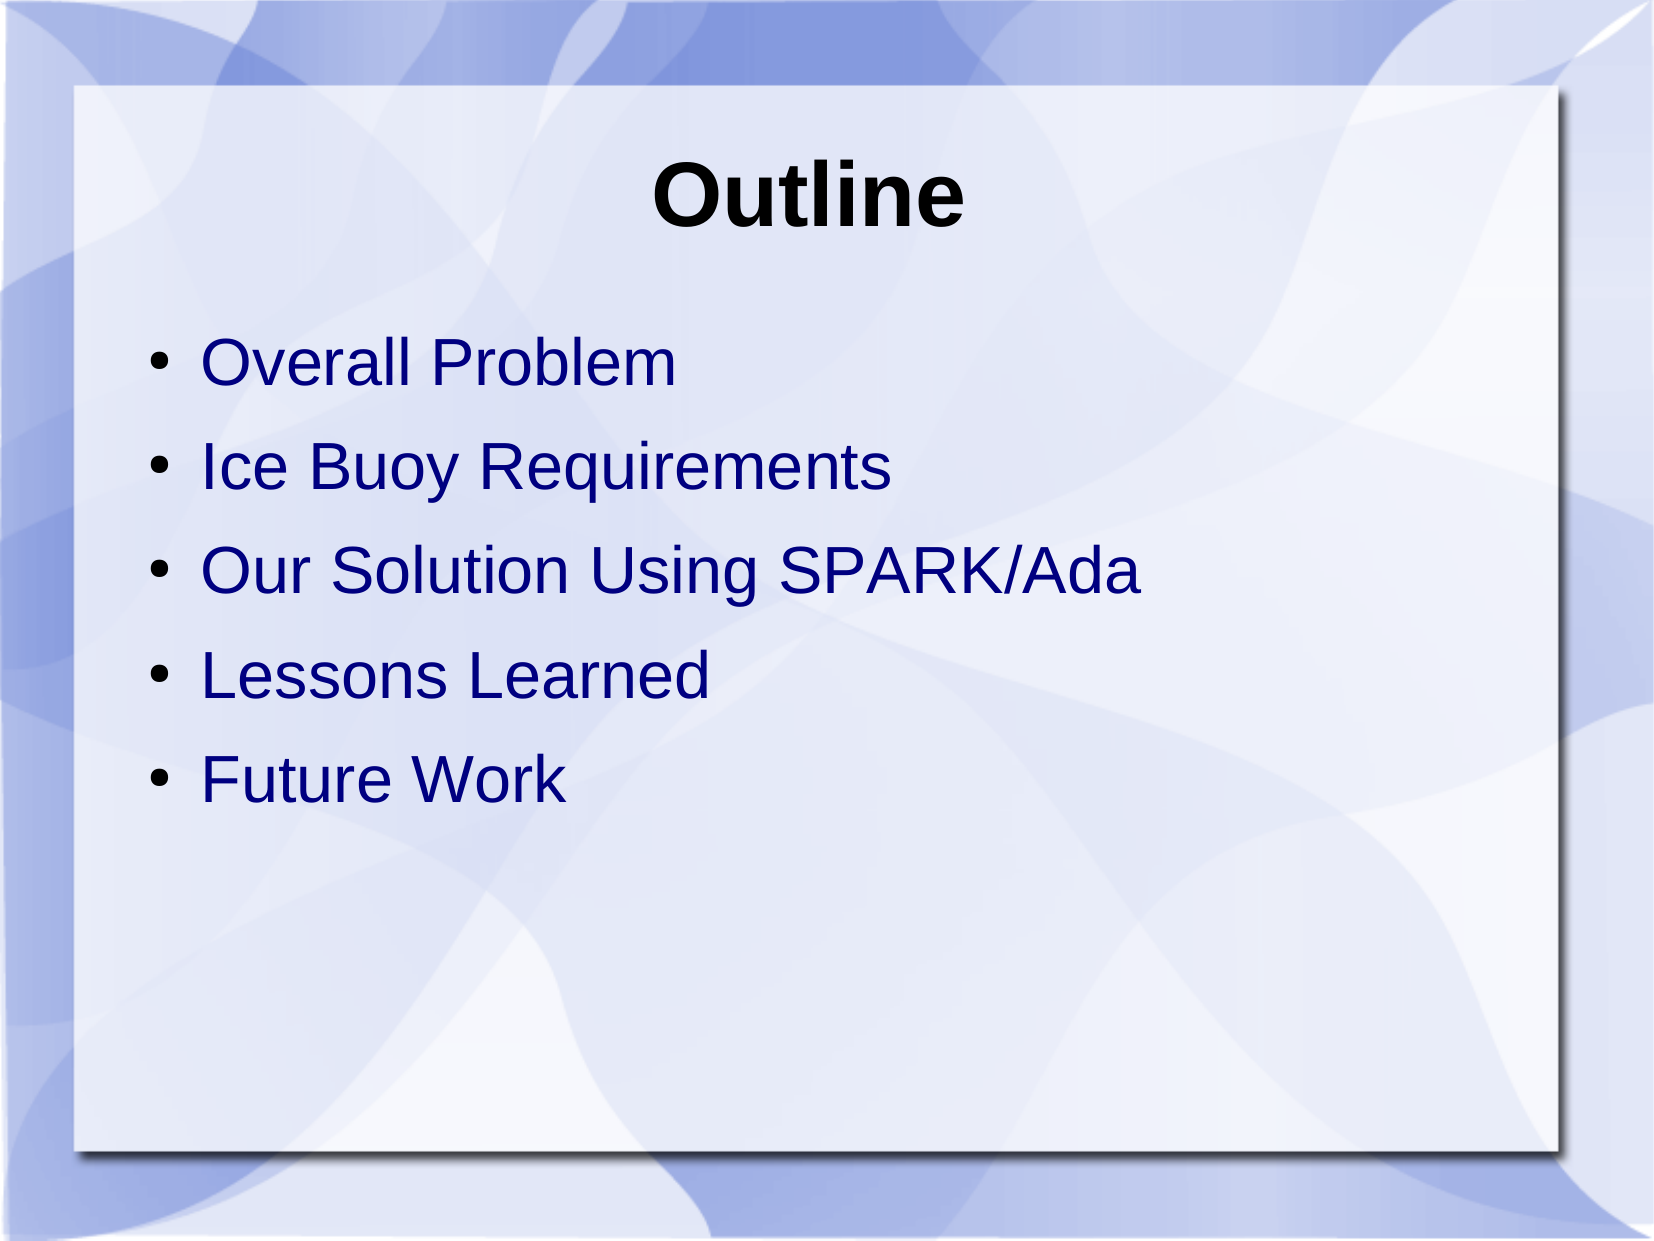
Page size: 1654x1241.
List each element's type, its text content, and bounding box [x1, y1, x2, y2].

title Outline [82, 90, 1536, 298]
picture [0, 0, 1654, 1241]
list Overall Problem Ice Buoy Requirements Our Solution Using SPARK/Ada Lessons Learned Future Work [129, 324, 1489, 960]
